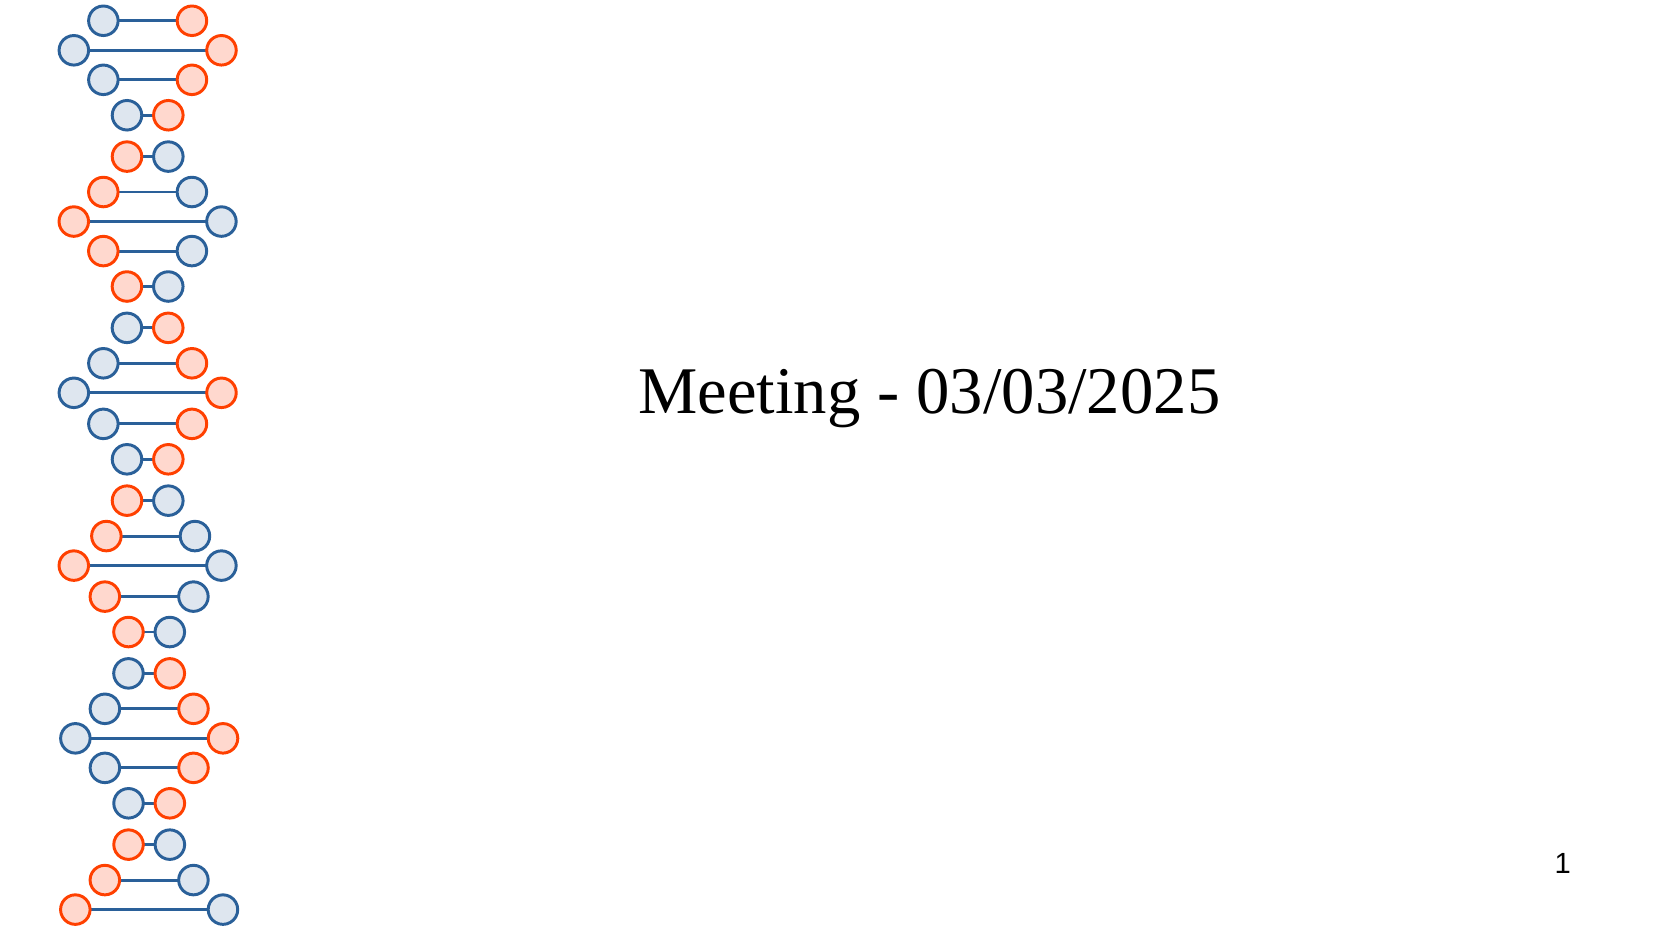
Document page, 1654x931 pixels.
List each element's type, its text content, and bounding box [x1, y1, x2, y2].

subtitle Meeting - 03/03/2025 [265, 35, 1595, 748]
